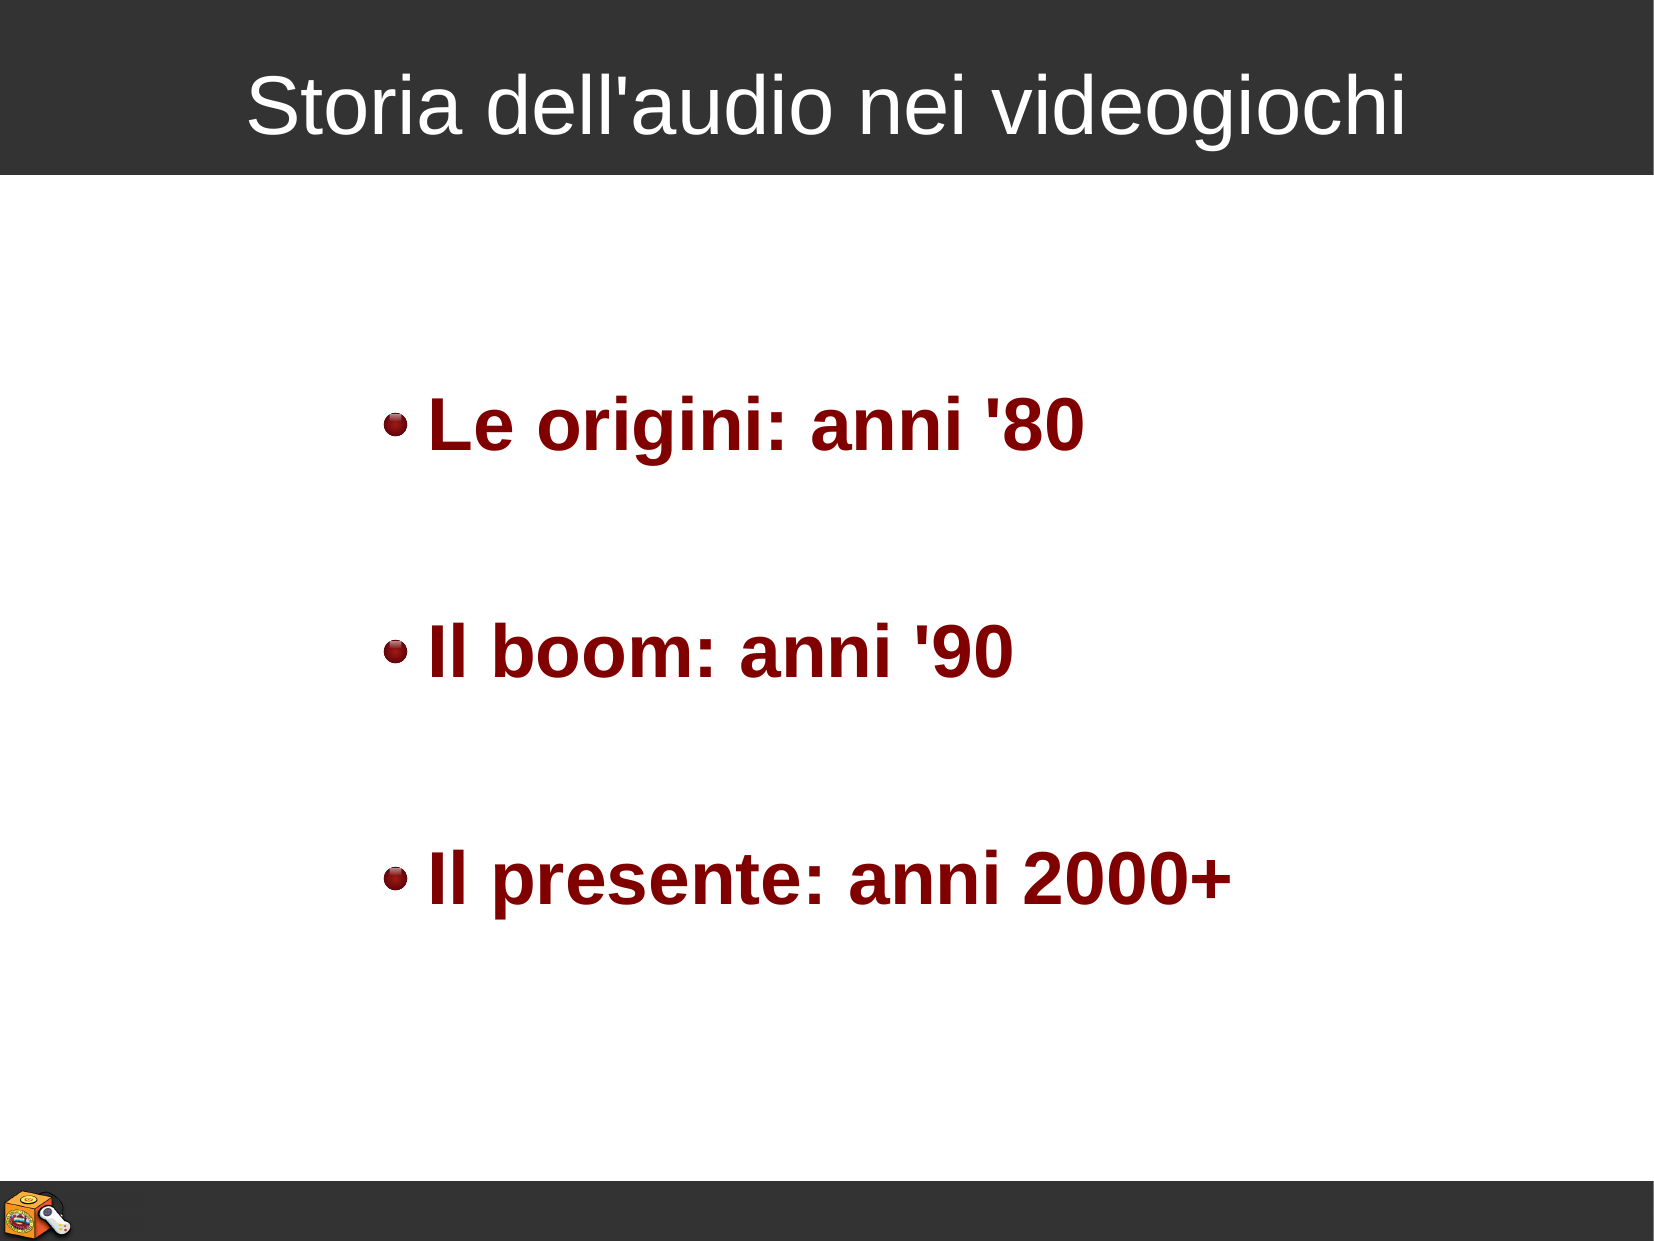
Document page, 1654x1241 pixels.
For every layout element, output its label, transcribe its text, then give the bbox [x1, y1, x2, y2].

picture [0, 0, 1654, 175]
picture [0, 1181, 1654, 1241]
title Storia dell'audio nei videogiochi [82, 9, 1571, 202]
subtitle Le origini: anni '80 Il boom: anni '90 Il presente: anni 2000+ [383, 382, 1270, 921]
